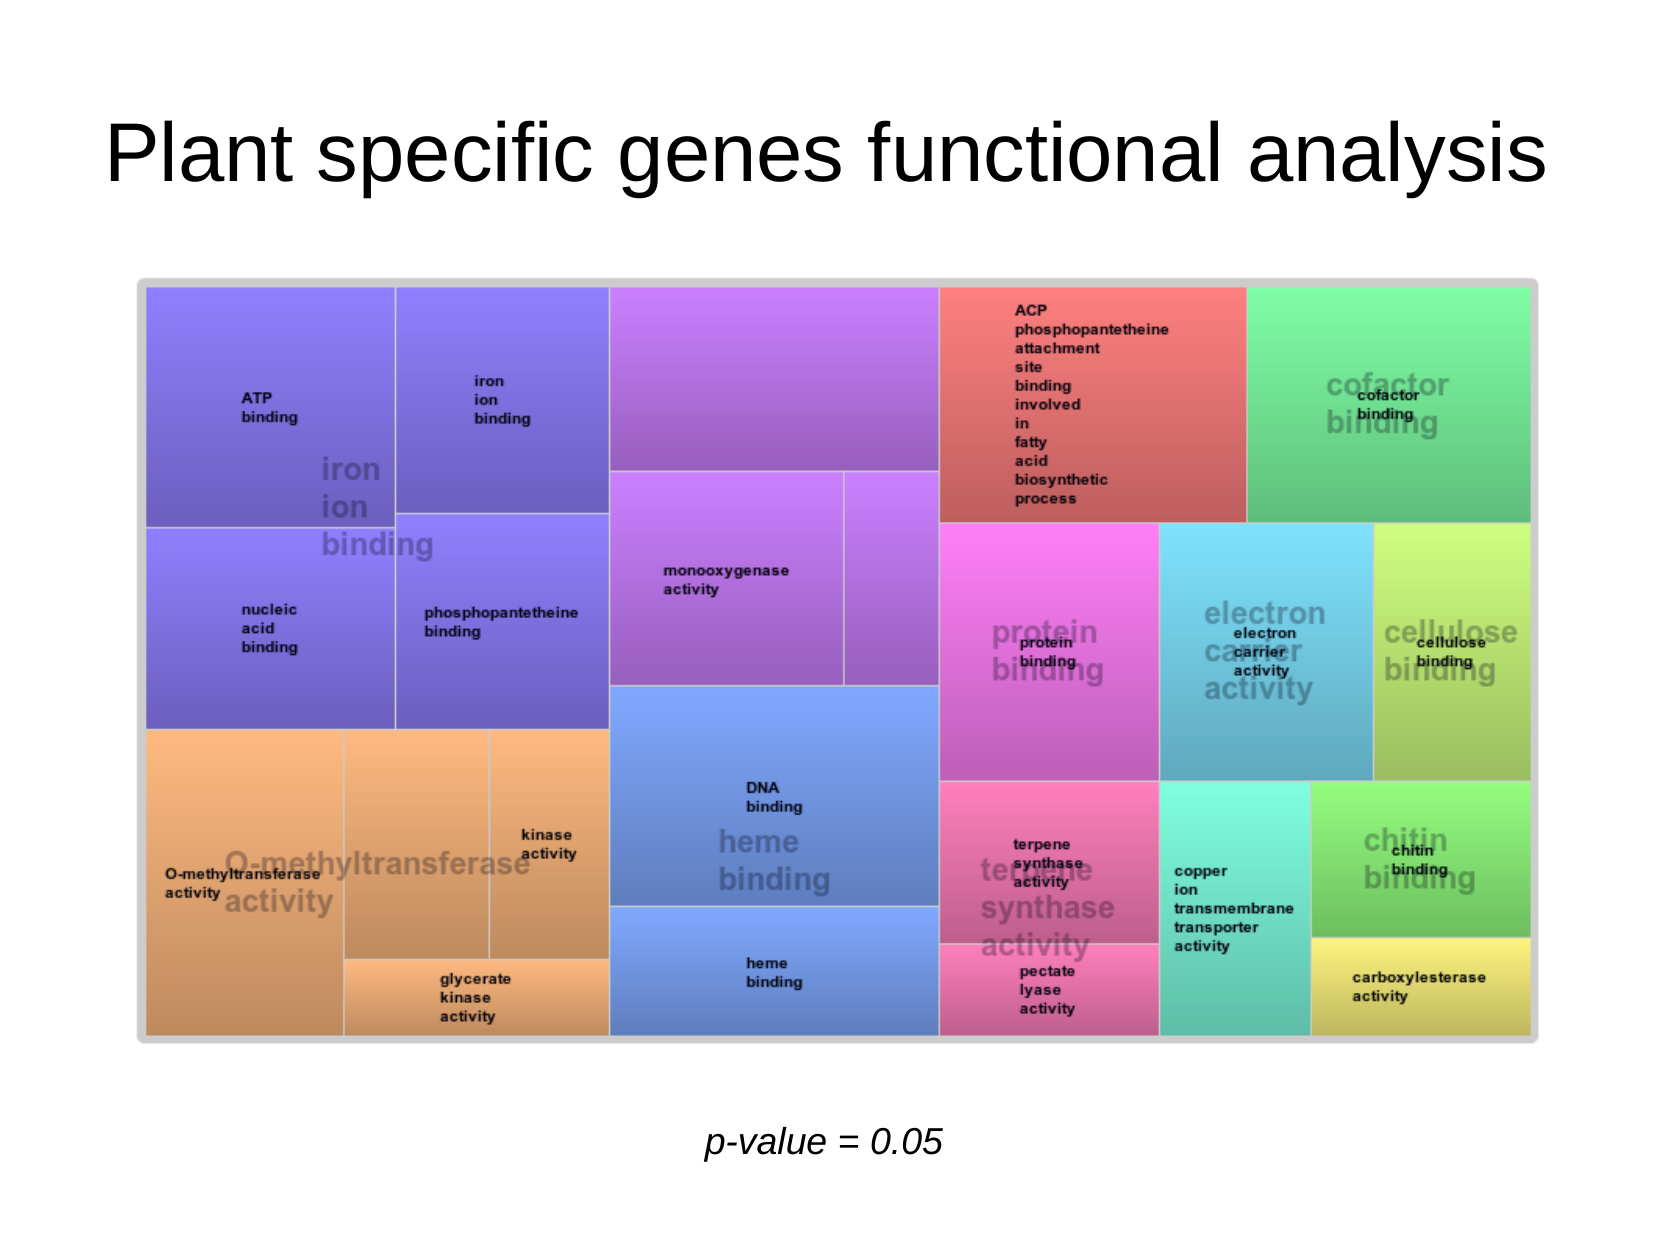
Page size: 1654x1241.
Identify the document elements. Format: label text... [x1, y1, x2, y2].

picture [120, 269, 1559, 1053]
title Plant specific genes functional analysis [82, 49, 1571, 257]
text_box p-value = 0.05 [690, 1113, 958, 1171]
